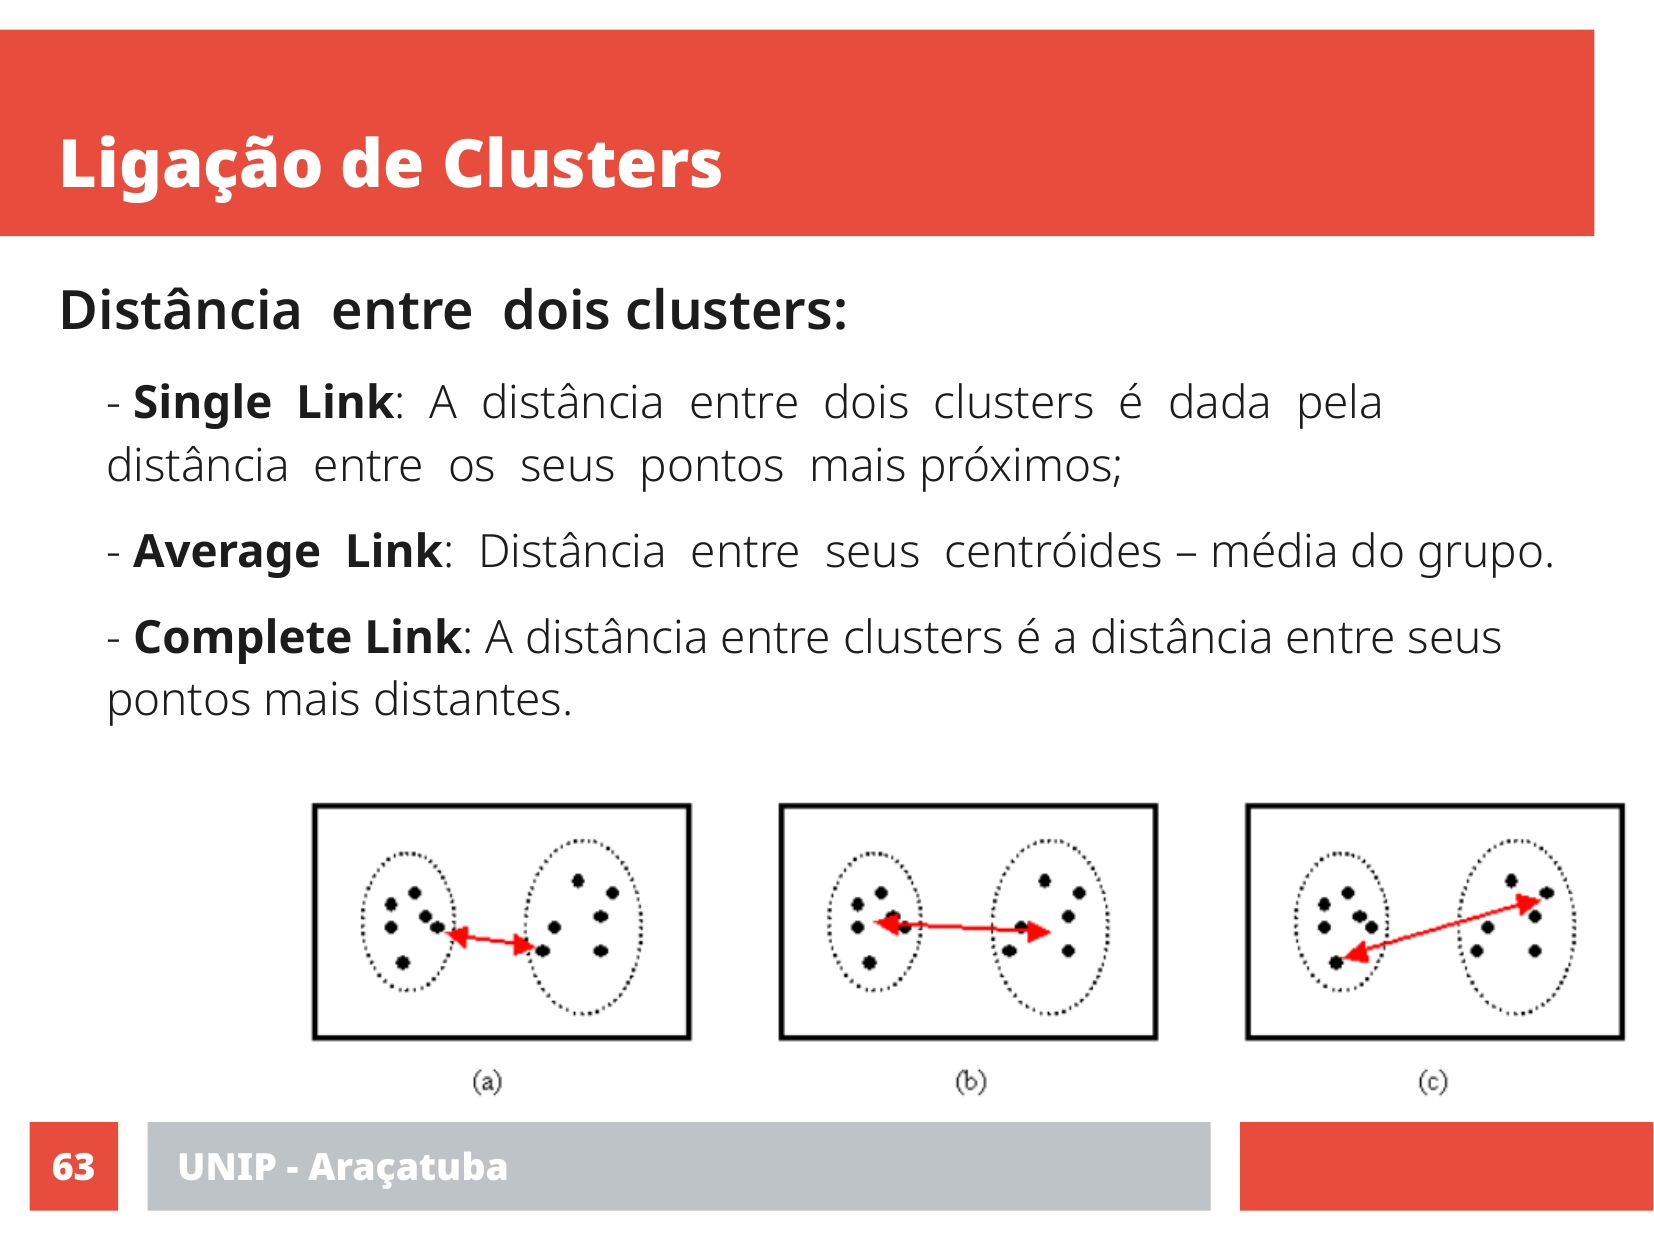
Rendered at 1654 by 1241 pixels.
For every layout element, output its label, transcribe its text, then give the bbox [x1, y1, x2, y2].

title Ligação de Clusters [59, 59, 1595, 207]
picture [305, 786, 1636, 1114]
list Distância entre dois clusters: - Single Link: A distância entre dois clusters é dada pela distância entre os seus pontos mais próximos; - Average Link: Distância entre seus centróides – média do grupo. - Complete Link: A distância entre clusters é a distância entre seus pontos mais distantes. [59, 271, 1565, 1040]
